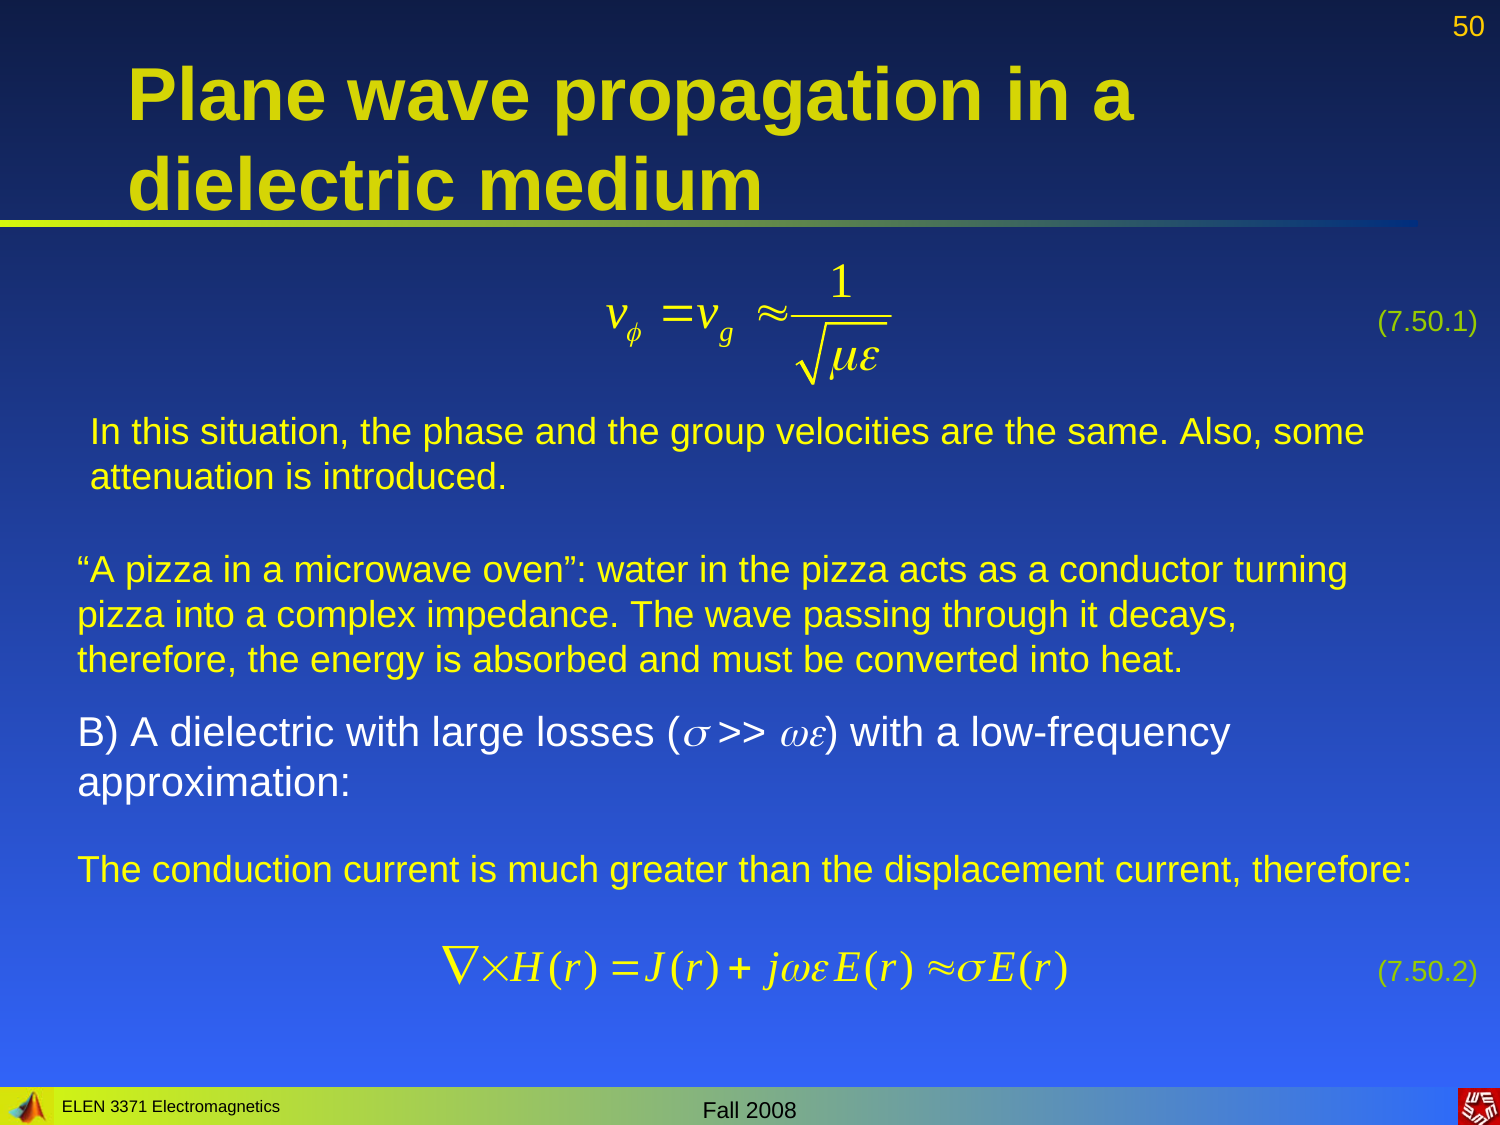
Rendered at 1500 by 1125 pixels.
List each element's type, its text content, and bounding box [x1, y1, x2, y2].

chart [437, 941, 1076, 1000]
picture [1458, 1088, 1500, 1125]
text_box “A pizza in a microwave oven”: water in the pizza acts as a conductor turning pizza into a complex impedance. The wave passing through it decays, therefore, the energy is absorbed and must be converted into heat. [62, 537, 1401, 688]
text_box B) A dielectric with large losses ( >> ) with a low-frequency approximation: [62, 697, 1351, 813]
title Plane wave propagation in a dielectric medium [112, 37, 1388, 201]
picture [0, 1087, 54, 1125]
text_box (7.50.1) [1362, 294, 1500, 345]
text_box (7.50.2) [1362, 945, 1500, 996]
text_box The conduction current is much greater than the displacement current, therefore: [62, 837, 1450, 898]
text_box In this situation, the phase and the group velocities are the same. Also, some attenuation is introduced. [75, 399, 1413, 506]
chart [598, 249, 901, 395]
